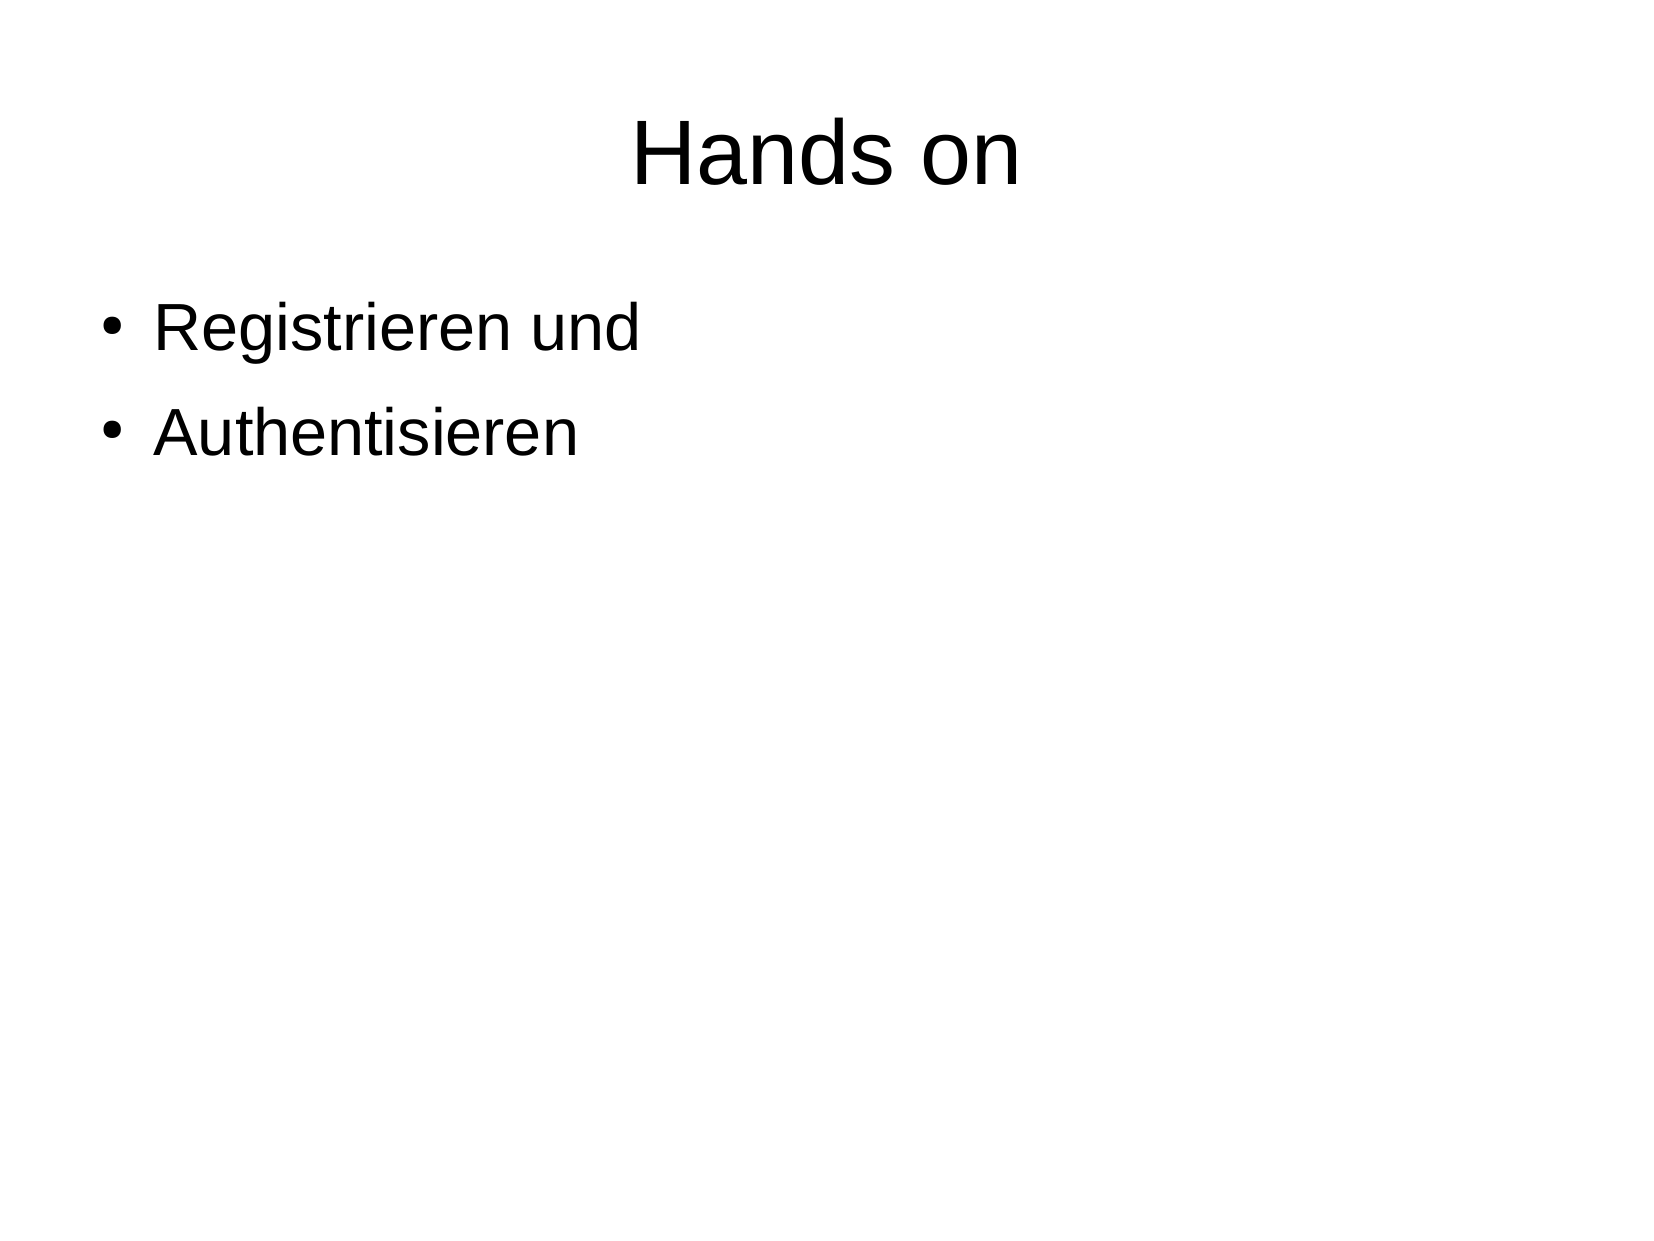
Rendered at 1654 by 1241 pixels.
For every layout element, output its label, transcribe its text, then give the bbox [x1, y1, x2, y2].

title Hands on [82, 49, 1571, 257]
list Registrieren und Authentisieren [82, 290, 1571, 1010]
